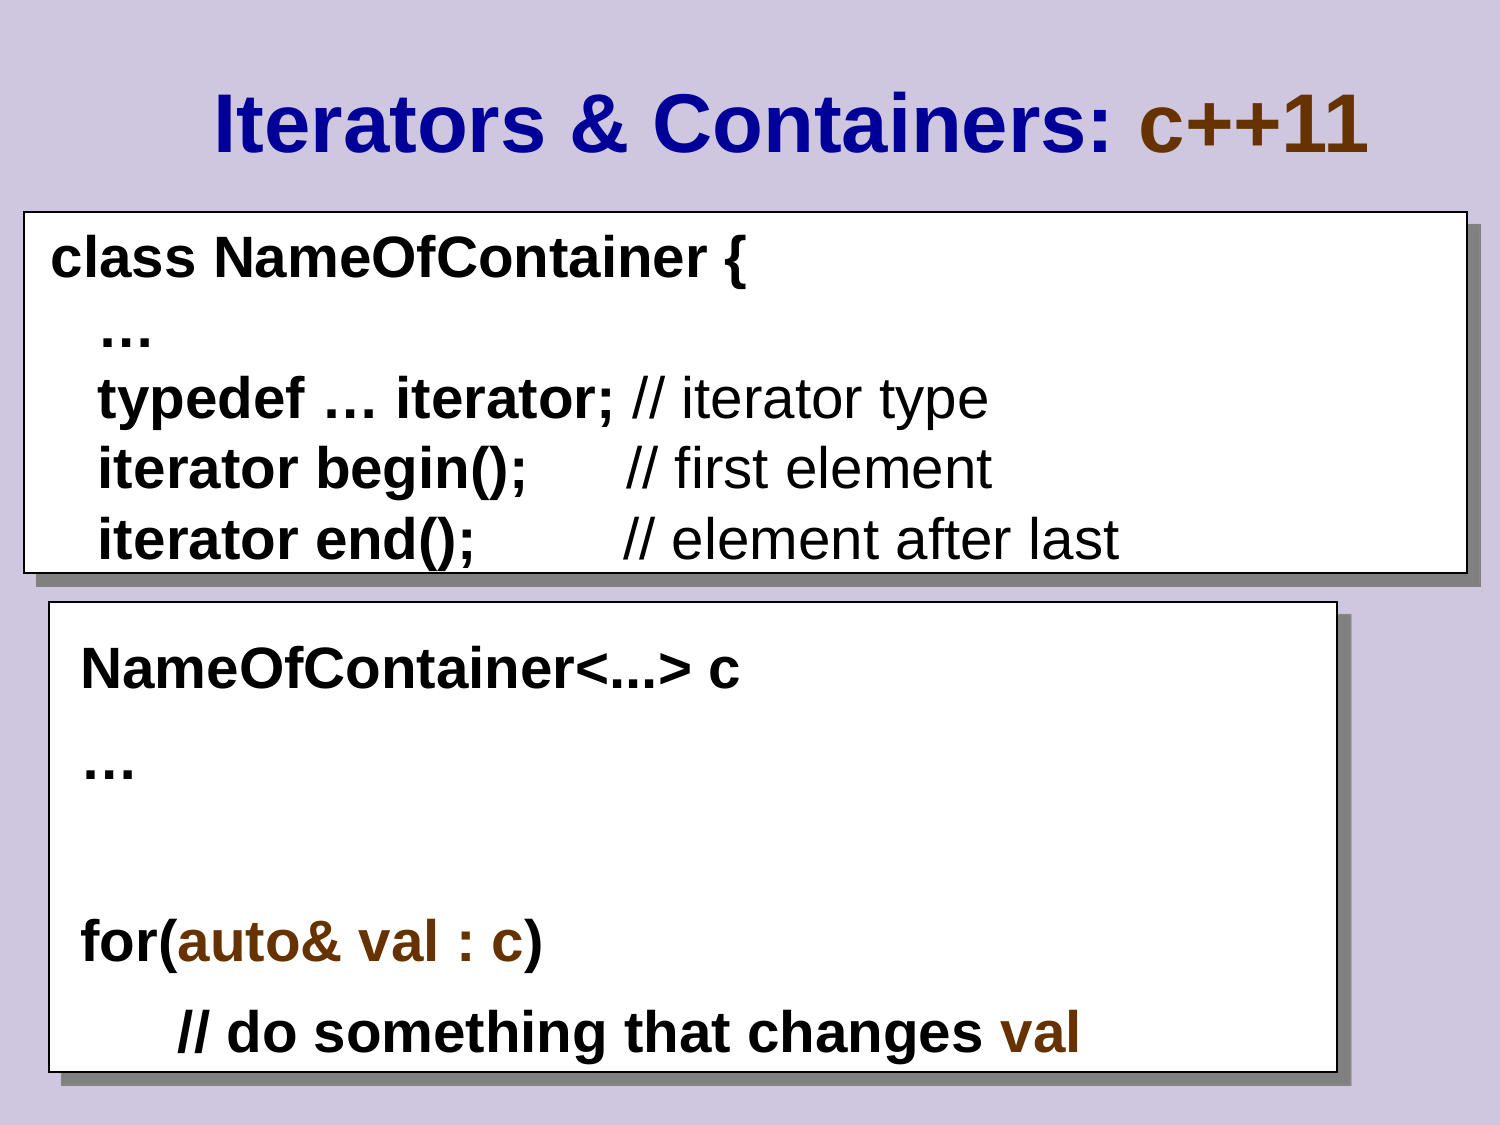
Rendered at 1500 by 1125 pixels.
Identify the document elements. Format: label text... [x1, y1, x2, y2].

text_box [23, 212, 1468, 574]
title Iterators & Containers: c++11 [198, 17, 1403, 220]
list class NameOfContainer { … typedef … iterator; // iterator type iterator begin(); // first element iterator end(); // element after last [35, 224, 1500, 878]
text_box NameOfContainer<...> c … for(auto& val : c) // do something that changes val [49, 878, 1338, 1072]
